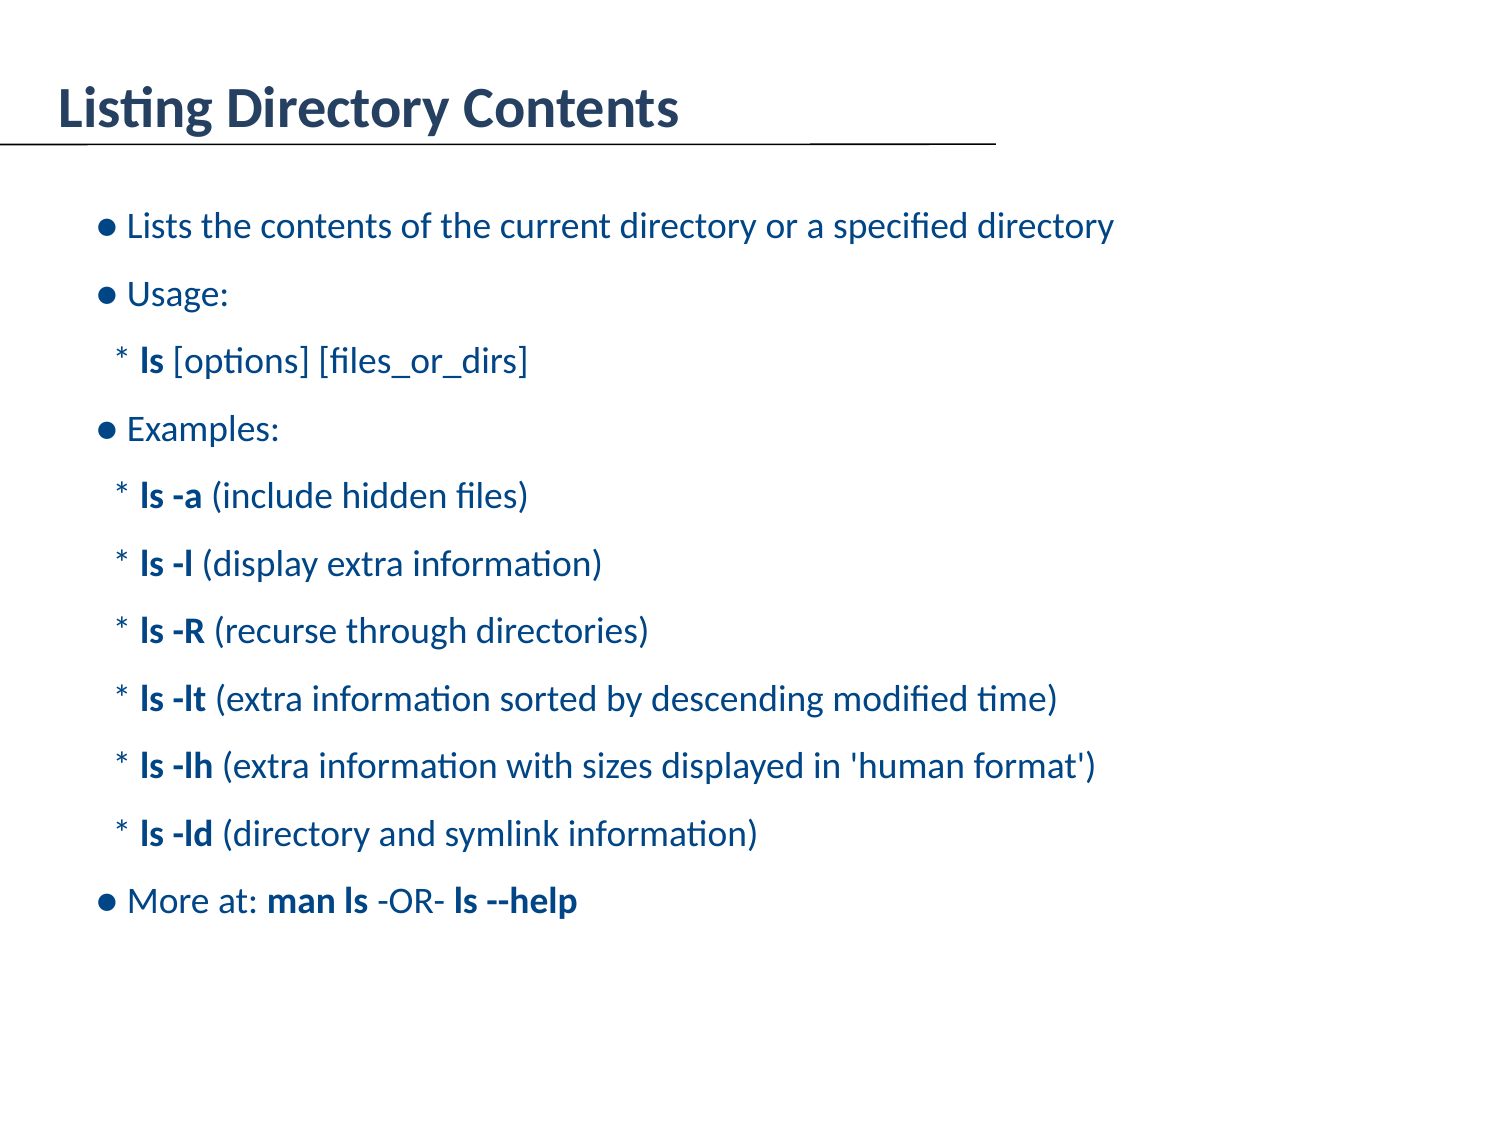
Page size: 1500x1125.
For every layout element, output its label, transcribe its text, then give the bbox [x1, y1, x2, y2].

text_box Listing Directory Contents [43, 61, 1094, 147]
text_box ● Lists the contents of the current directory or a specified directory ● Usage: * ls [options] [files_or_dirs] ● Examples: * ls -a (include hidden files) * ls -l (display extra information) * ls -R (recurse through directories) * ls -lt (extra information sorted by descending modified time) * ls -lh (extra information with sizes displayed in 'human format') * ls -ld (directory and symlink information) ● More at: man ls -OR- ls --help [80, 171, 1401, 929]
